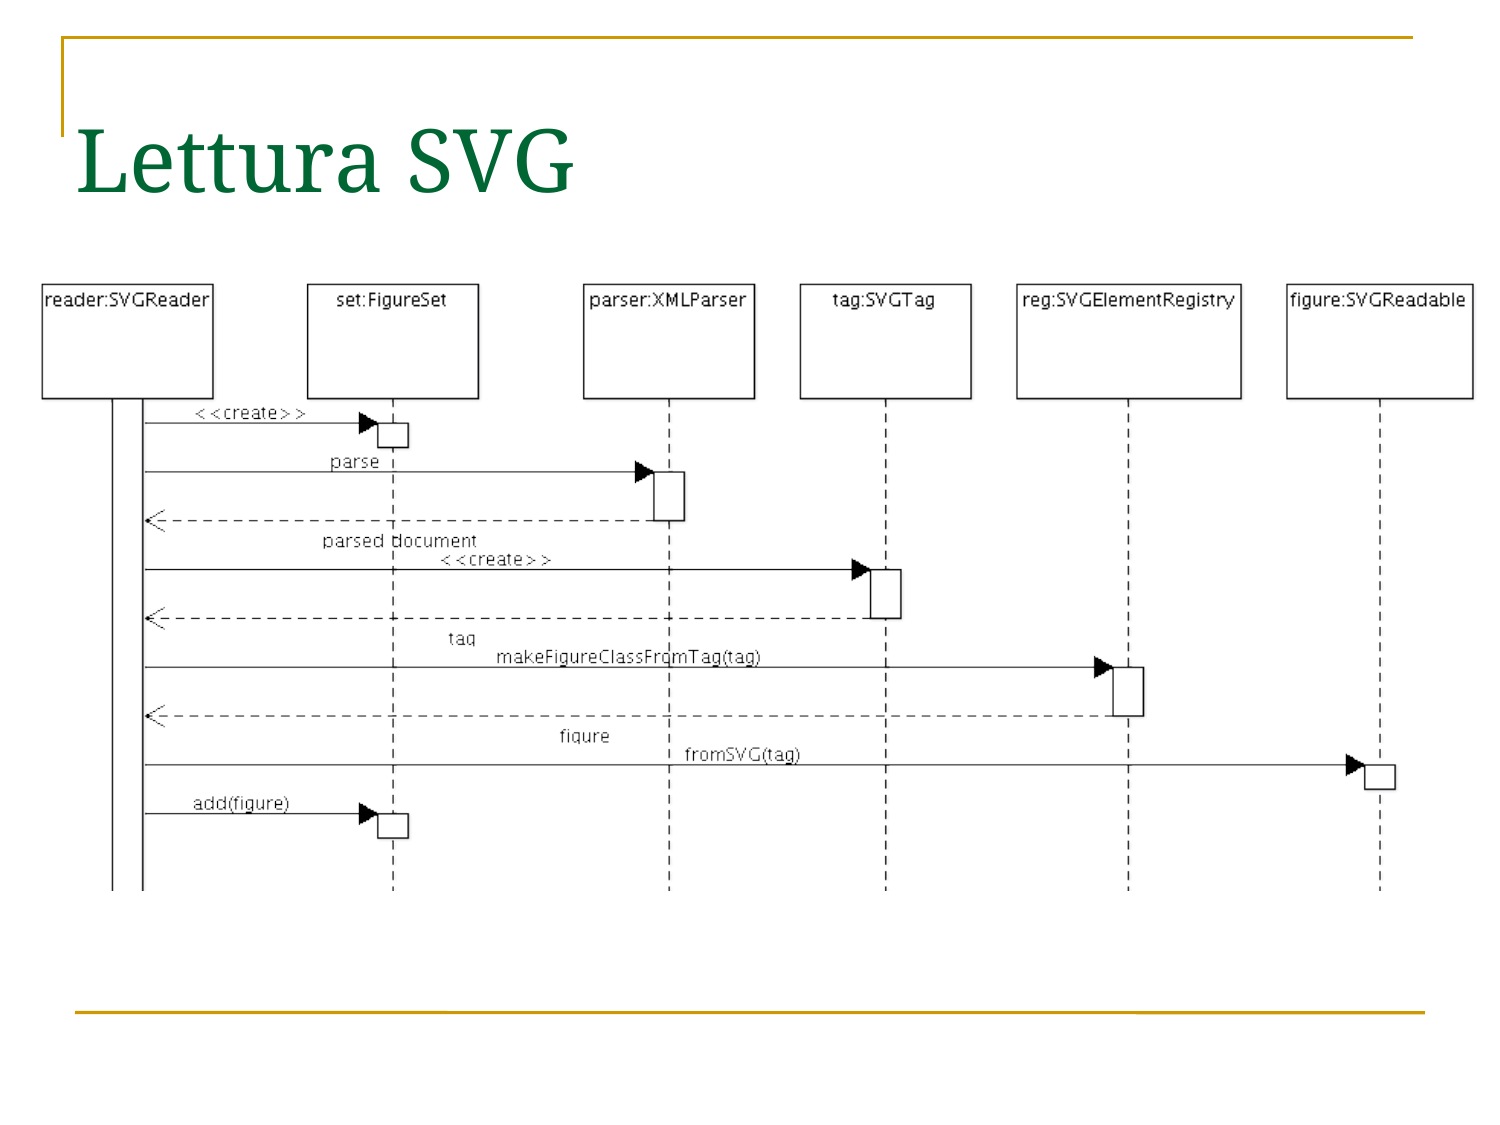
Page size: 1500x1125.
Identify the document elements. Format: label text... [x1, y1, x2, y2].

picture [5, 241, 1500, 891]
title Lettura SVG [75, 52, 1424, 241]
